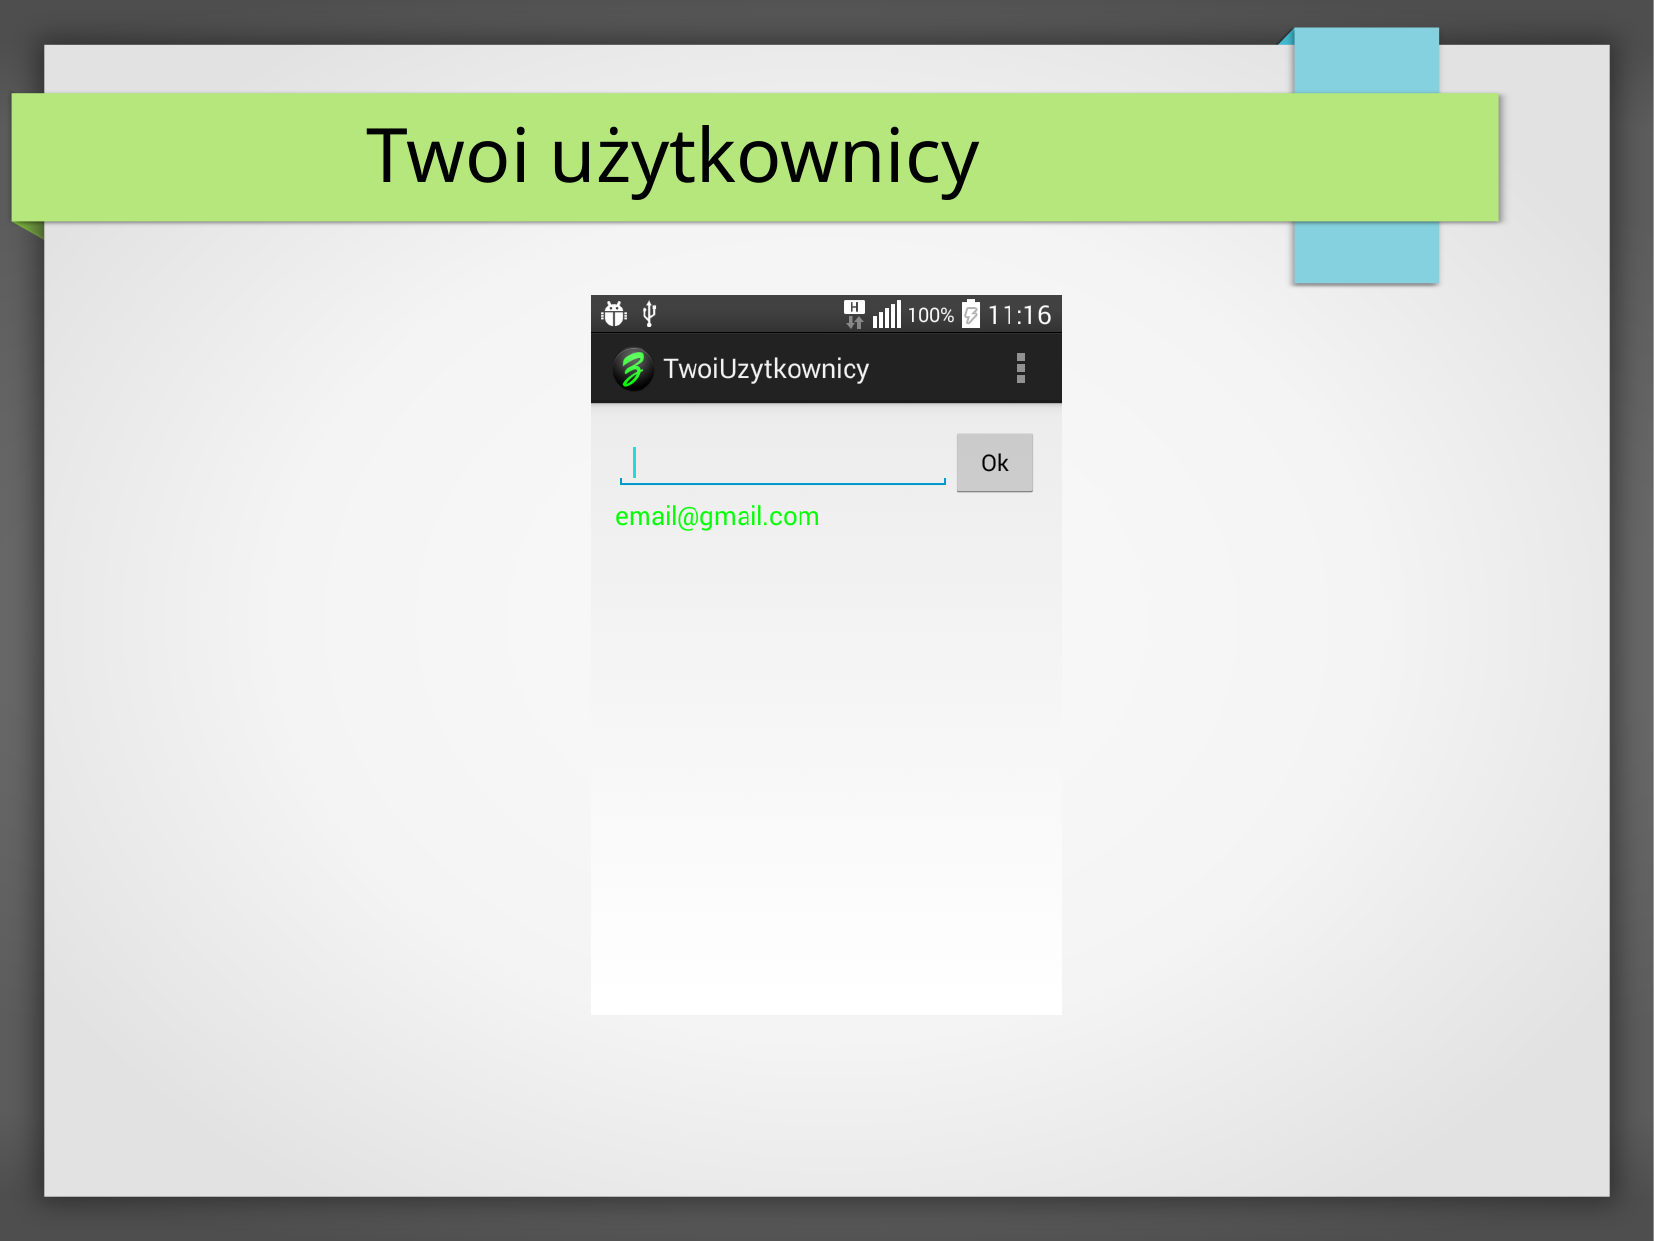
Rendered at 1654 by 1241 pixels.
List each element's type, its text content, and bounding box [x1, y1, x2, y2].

picture [0, 0, 1654, 1241]
title Twoi użytkownicy [82, 94, 1264, 213]
